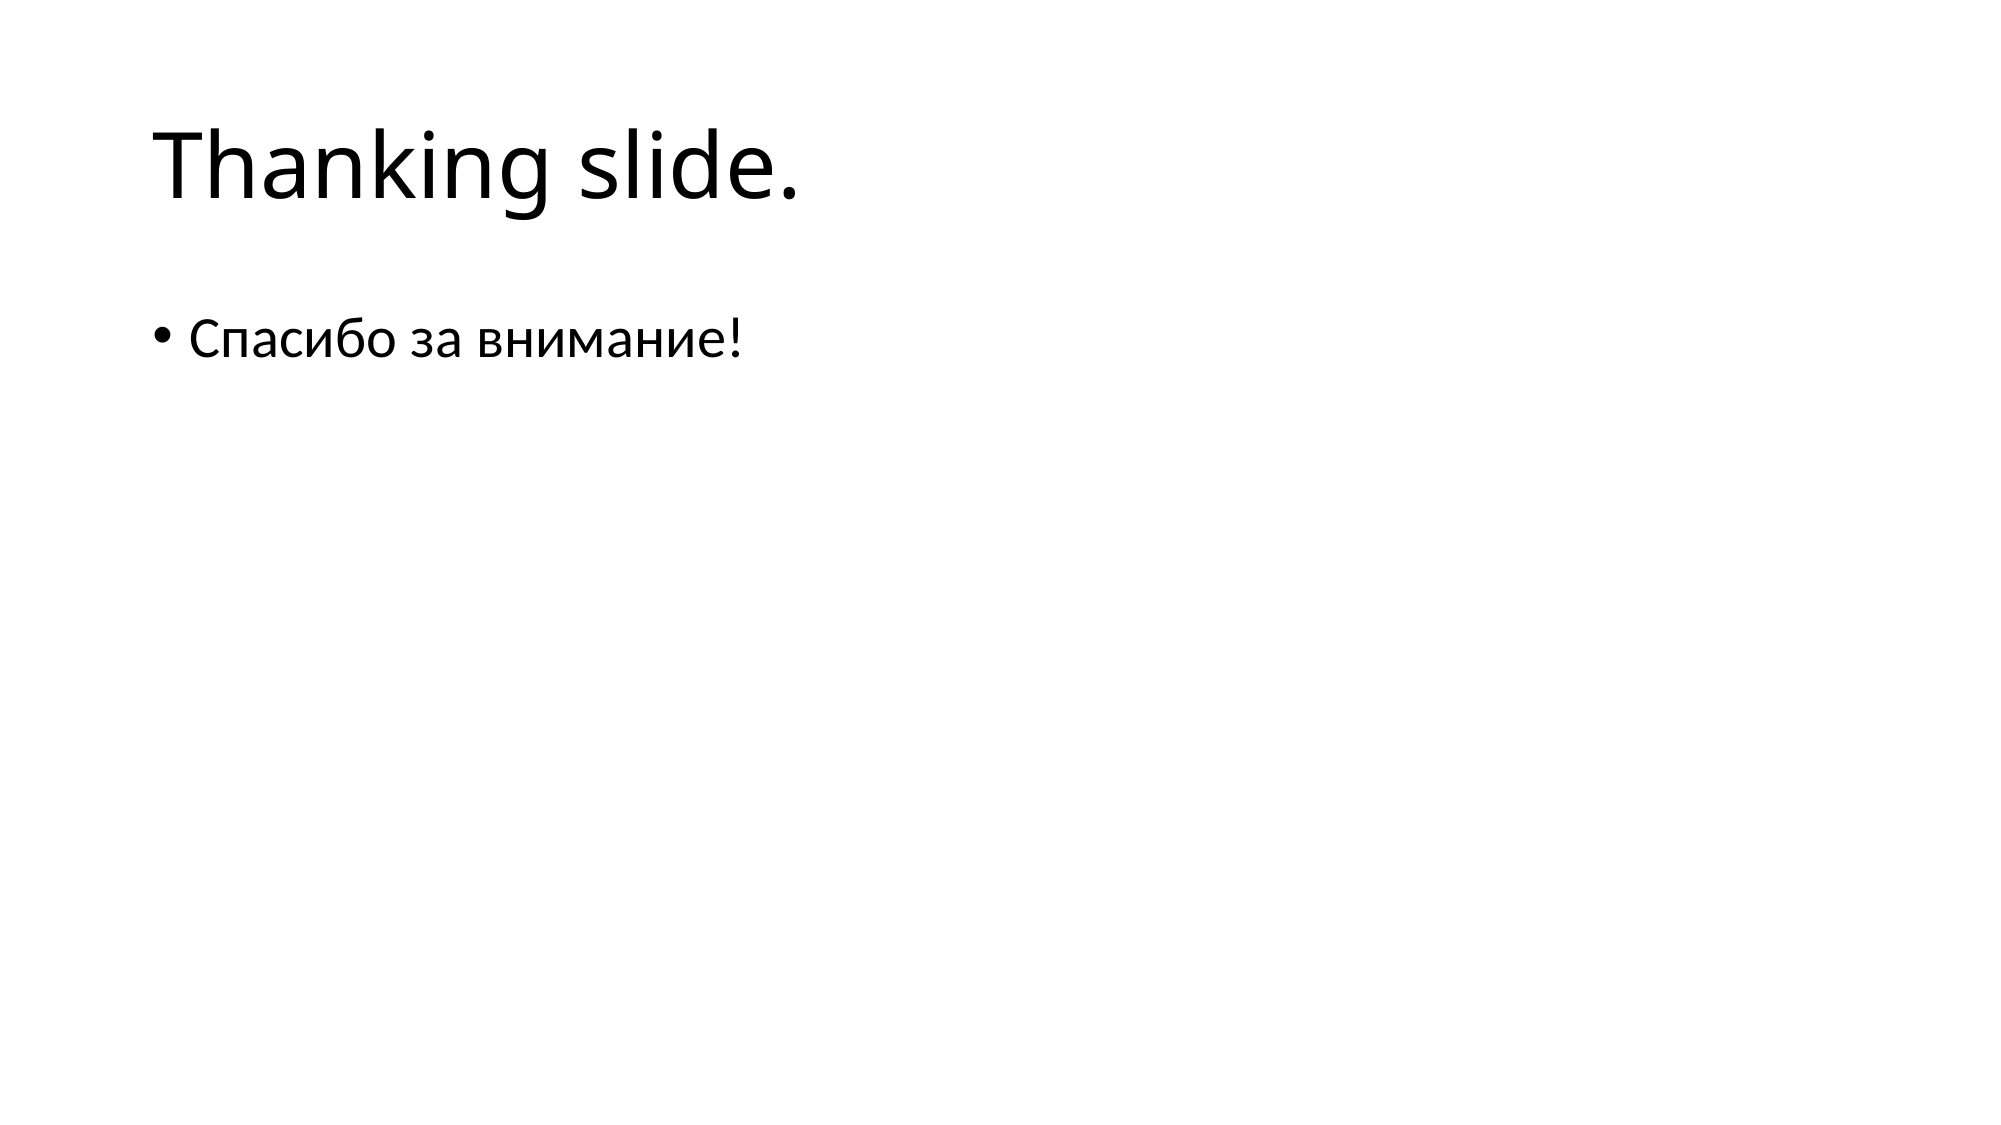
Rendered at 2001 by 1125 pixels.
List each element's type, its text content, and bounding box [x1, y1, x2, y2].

title Thanking slide. [137, 59, 1863, 278]
list Спасибо за внимание! [137, 299, 1863, 1014]
